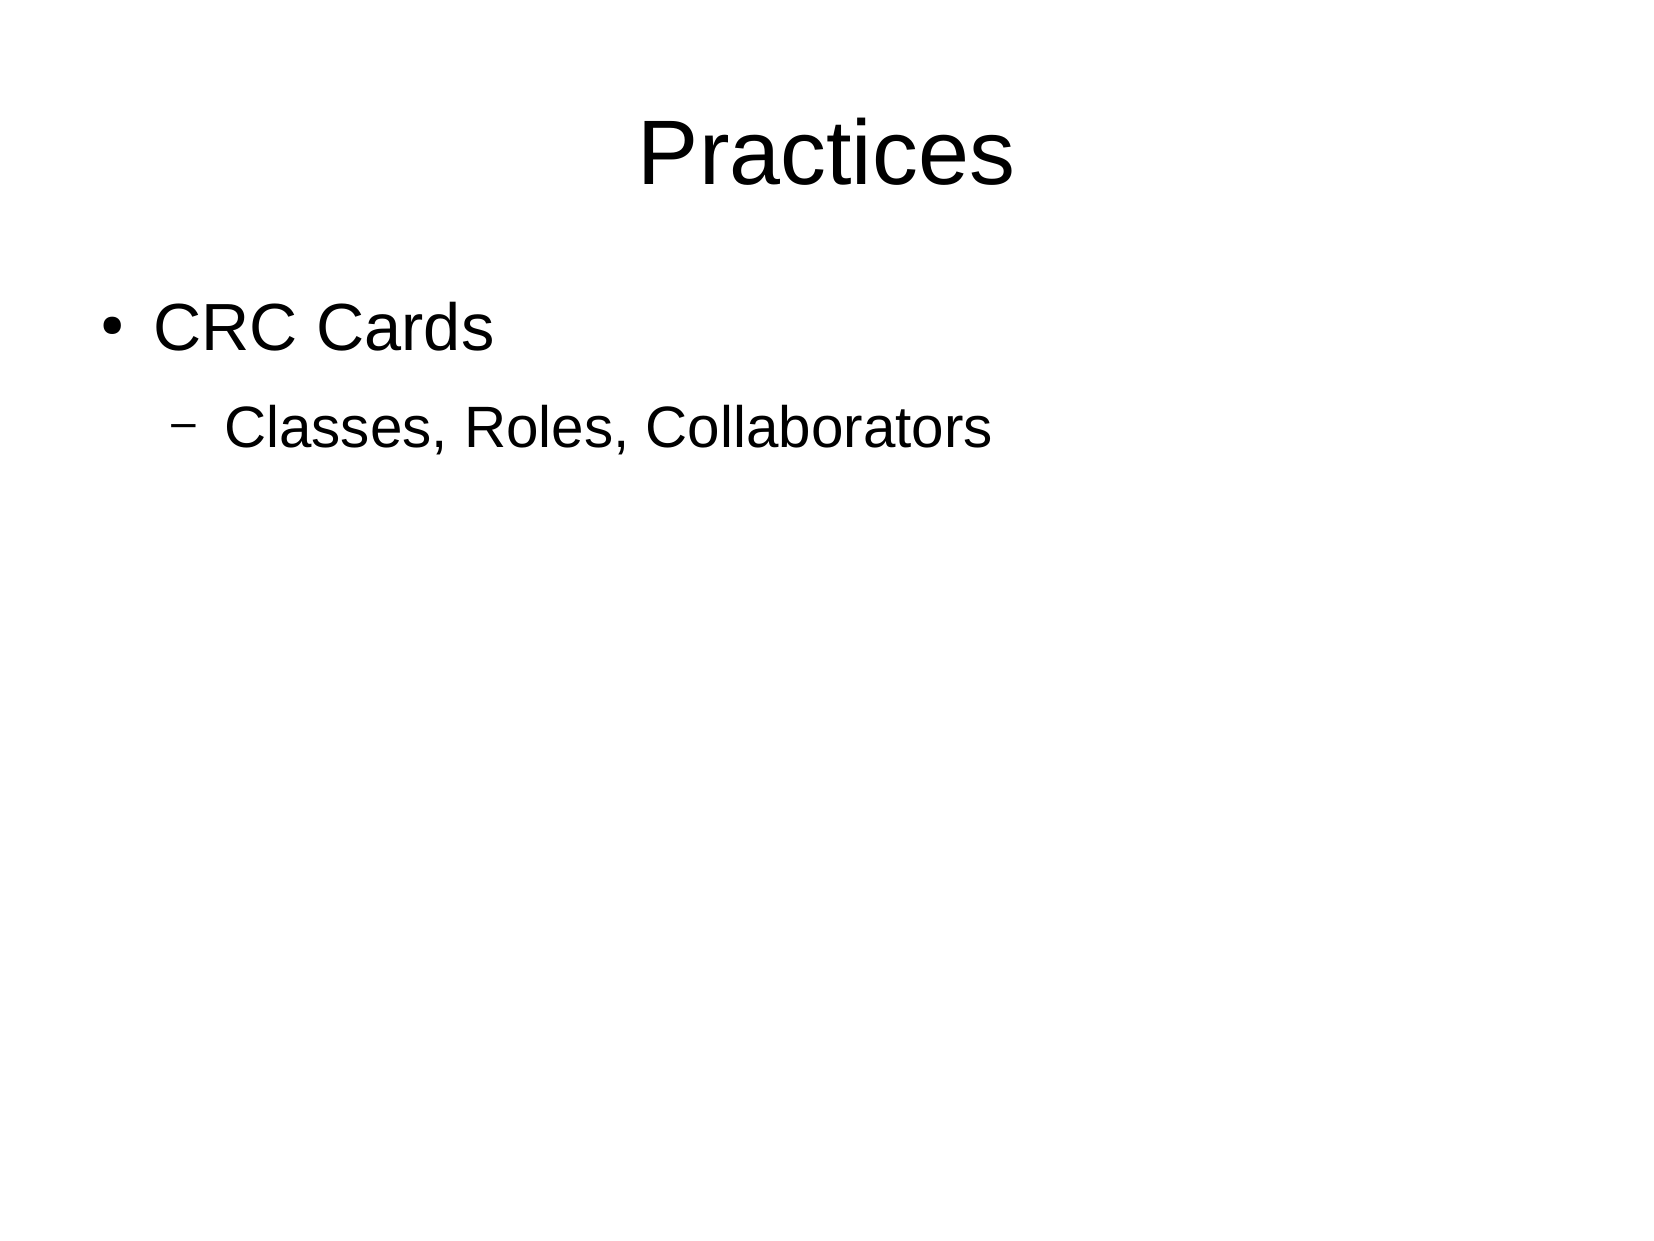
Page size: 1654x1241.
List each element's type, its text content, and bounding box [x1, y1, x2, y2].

title Practices [82, 49, 1571, 257]
list CRC Cards Classes, Roles, Collaborators [82, 290, 1538, 1010]
